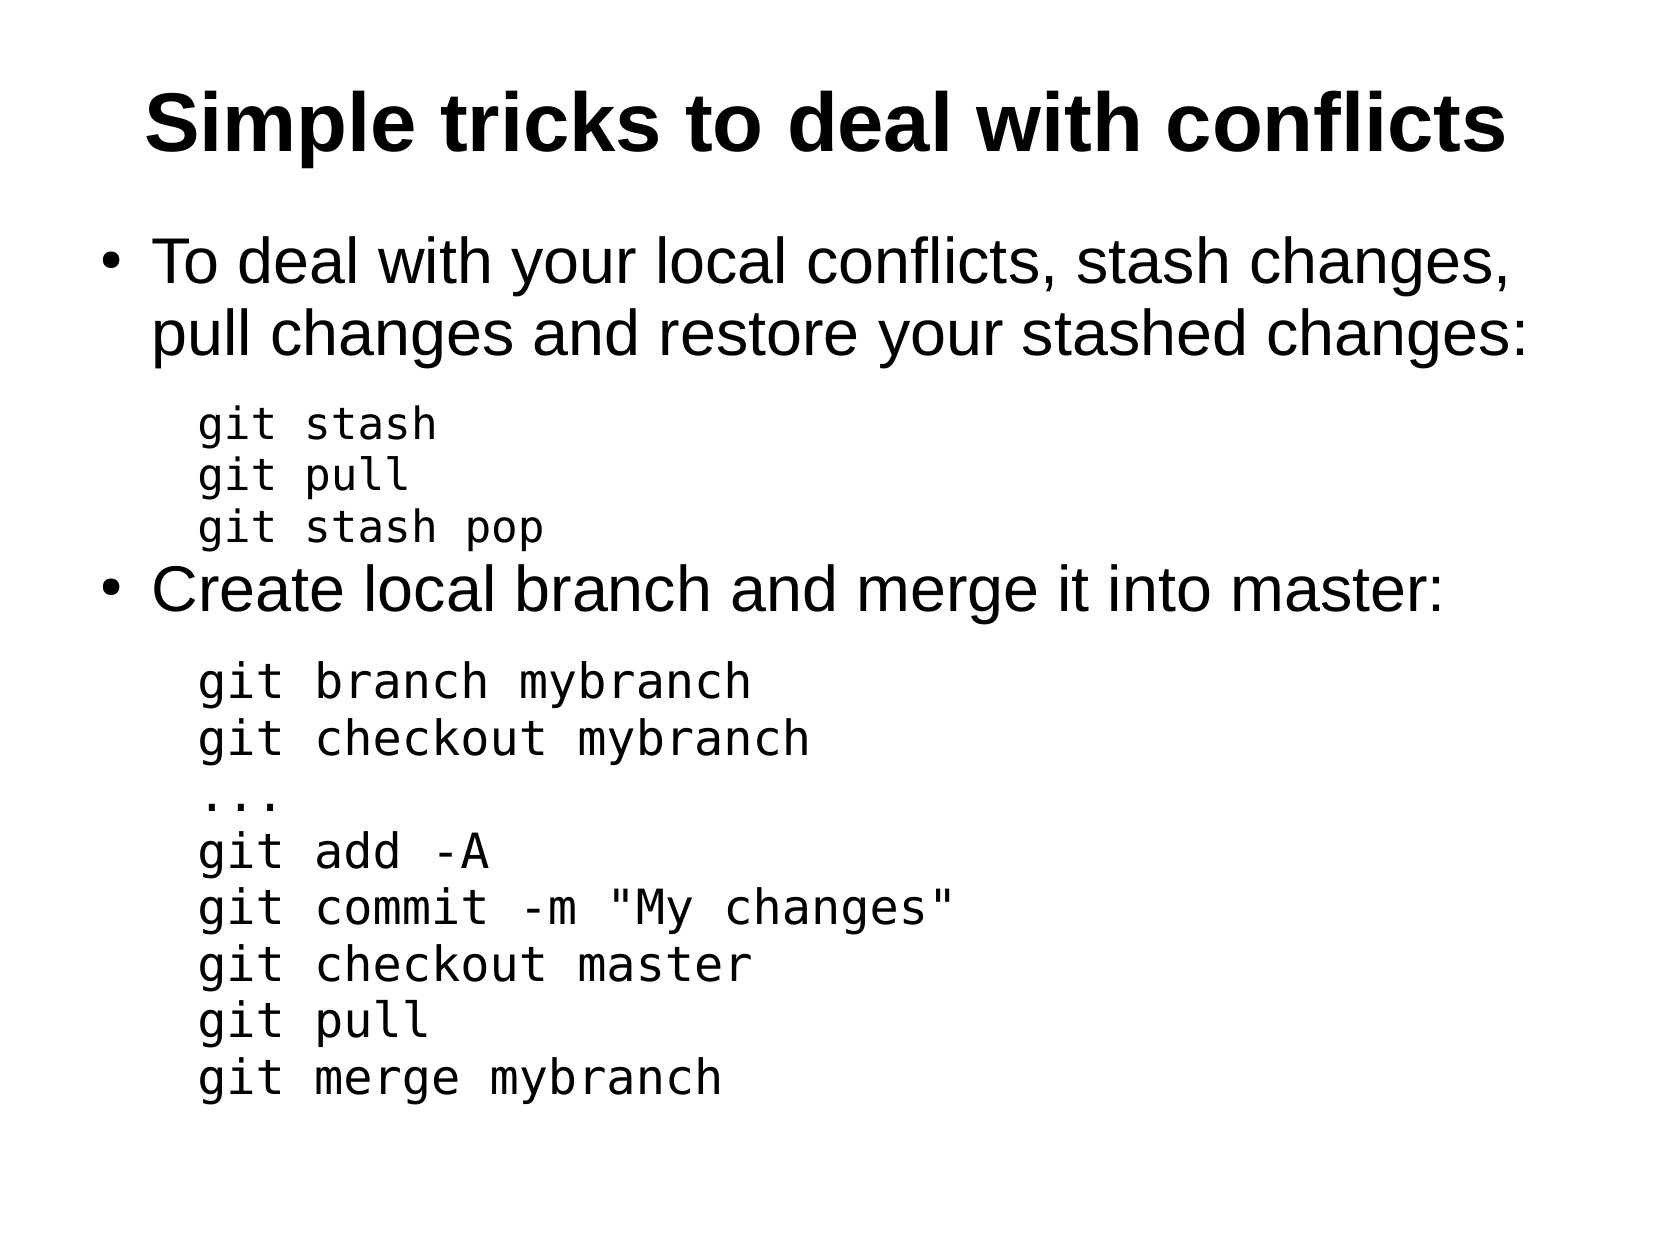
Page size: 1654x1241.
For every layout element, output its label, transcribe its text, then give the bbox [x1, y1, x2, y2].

list To deal with your local conflicts, stash changes, pull changes and restore your stashed changes: git stash git pull git stash pop Create local branch and merge it into master: git branch mybranch git checkout mybranch ... git add -A git commit -m "My changes" git checkout master git pull git merge mybranch [82, 225, 1538, 1186]
title Simple tricks to deal with conflicts [82, 49, 1571, 196]
